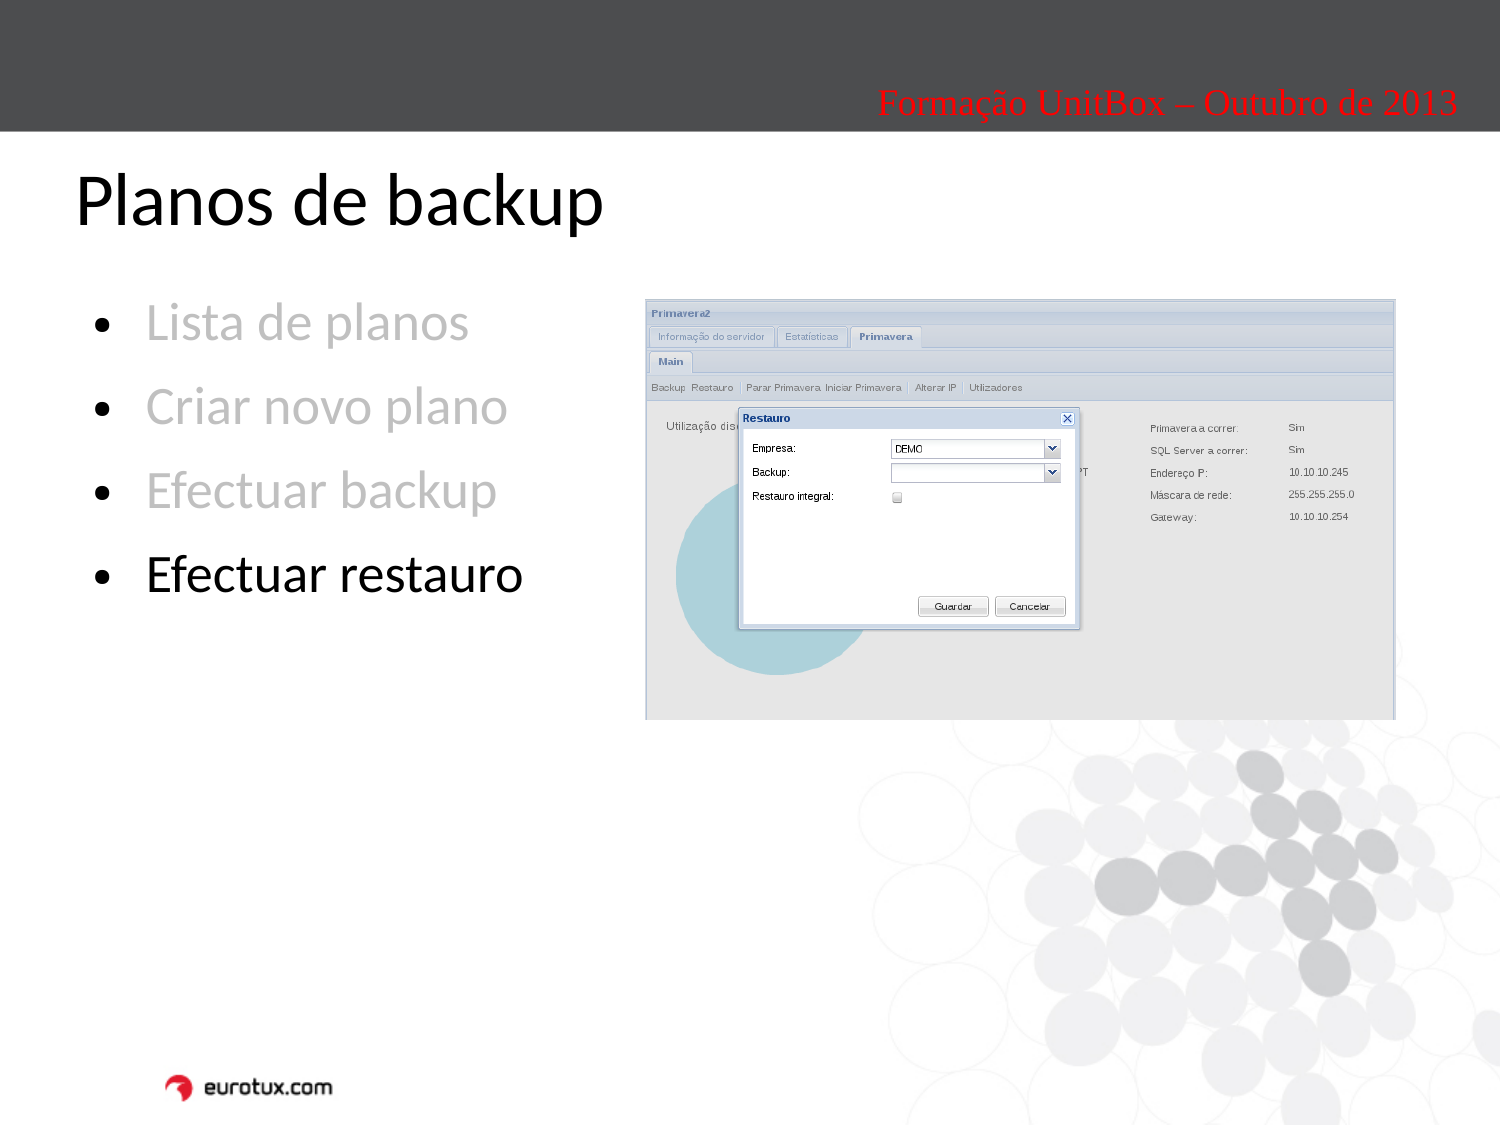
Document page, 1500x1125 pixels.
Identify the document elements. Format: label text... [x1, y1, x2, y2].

list Lista de planos Criar novo plano Efectuar backup Efectuar restauro [75, 300, 734, 1043]
title Planos de backup [75, 112, 1425, 301]
picture [0, 0, 1500, 1125]
